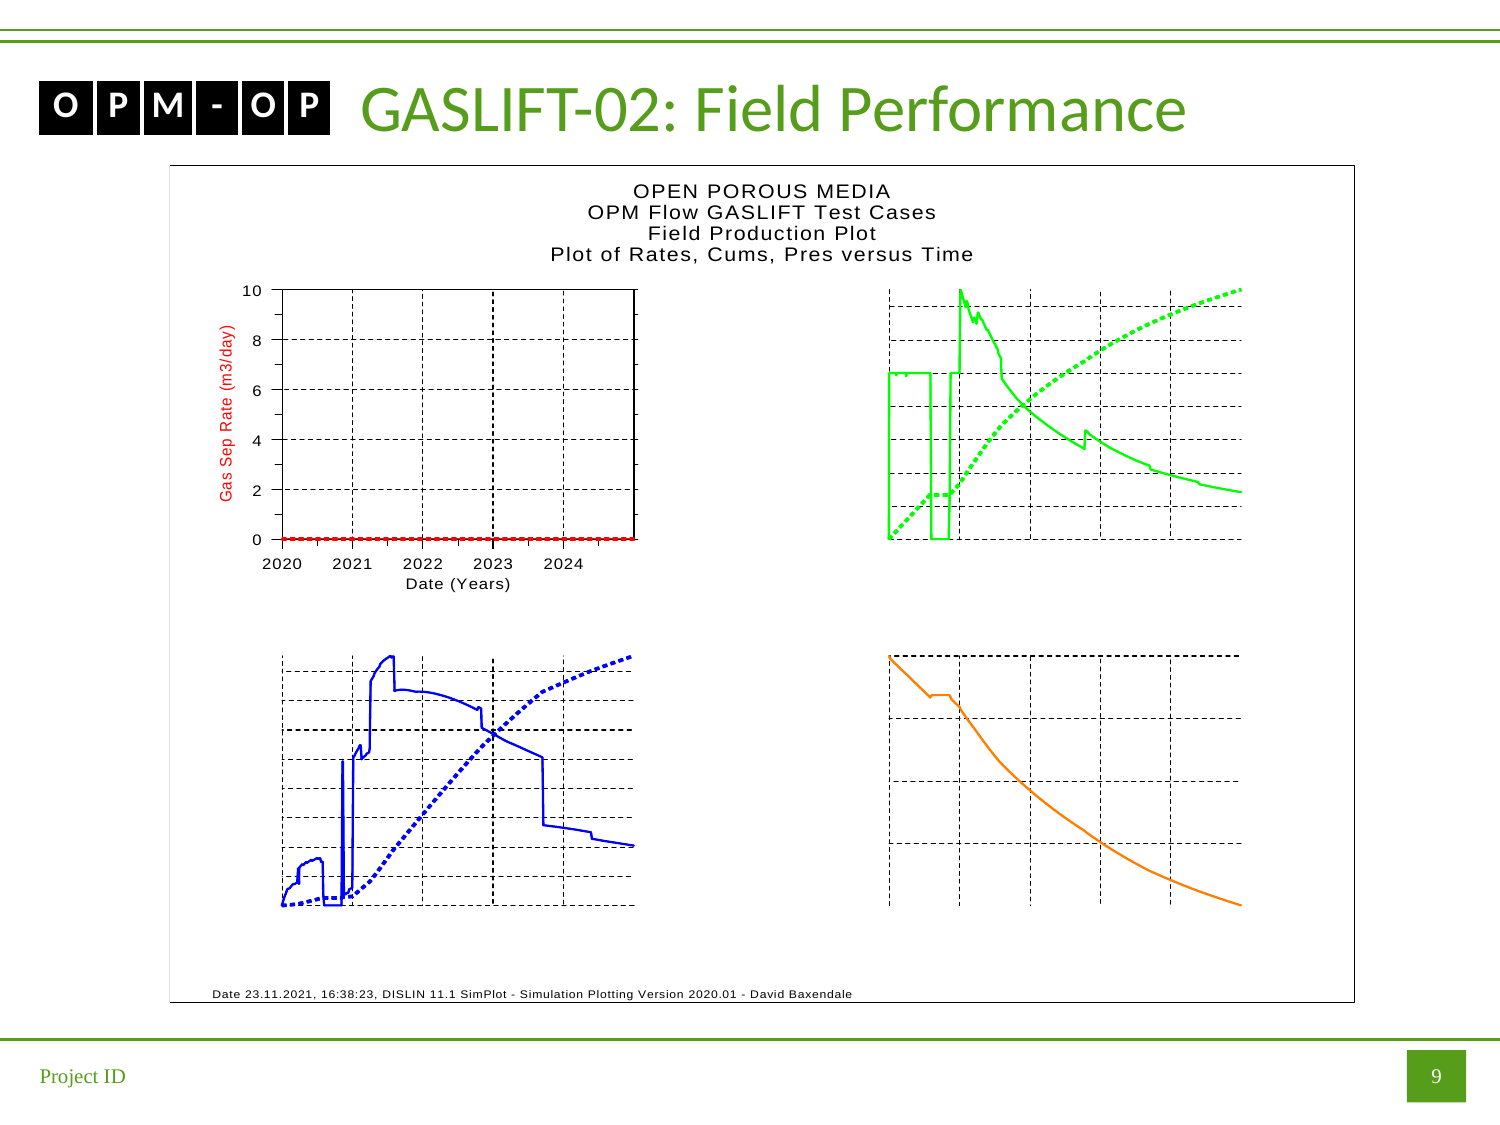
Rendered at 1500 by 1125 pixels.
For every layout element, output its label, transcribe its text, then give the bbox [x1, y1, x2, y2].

title GASLIFT-02: Field Performance [360, 77, 1425, 153]
picture [169, 165, 1356, 1004]
